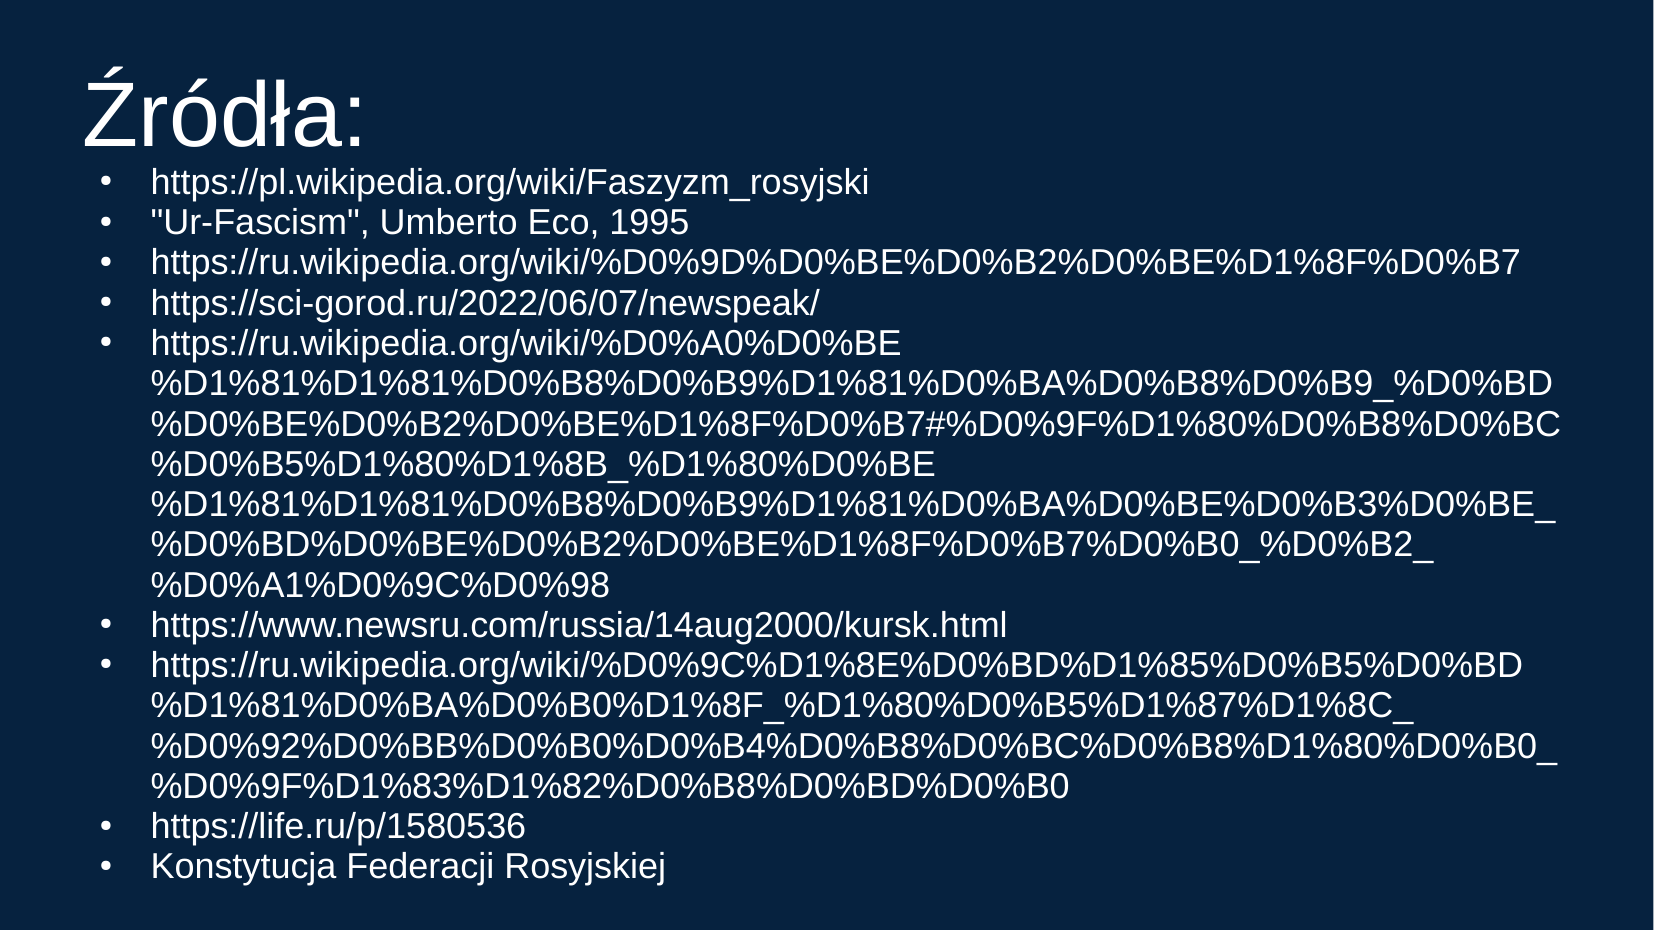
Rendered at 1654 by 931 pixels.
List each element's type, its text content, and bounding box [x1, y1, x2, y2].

list https://pl.wikipedia.org/wiki/Faszyzm_rosyjski "Ur-Fascism", Umberto Eco, 1995 https://ru.wikipedia.org/wiki/%D0%9D%D0%BE%D0%B2%D0%BE%D1%8F%D0%B7 https://sci-gorod.ru/2022/06/07/newspeak/ https://ru.wikipedia.org/wiki/%D0%A0%D0%BE%D1%81%D1%81%D0%B8%D0%B9%D1%81%D0%BA%D0%B8%D0%B9_%D0%BD%D0%BE%D0%B2%D0%BE%D1%8F%D0%B7#%D0%9F%D1%80%D0%B8%D0%BC%D0%B5%D1%80%D1%8B_%D1%80%D0%BE%D1%81%D1%81%D0%B8%D0%B9%D1%81%D0%BA%D0%BE%D0%B3%D0%BE_%D0%BD%D0%BE%D0%B2%D0%BE%D1%8F%D0%B7%D0%B0_%D0%B2_%D0%A1%D0%9C%D0%98 https://www.newsru.com/russia/14aug2000/kursk.html https://ru.wikipedia.org/wiki/%D0%9C%D1%8E%D0%BD%D1%85%D0%B5%D0%BD%D1%81%D0%BA%D0%B0%D1%8F_%D1%80%D0%B5%D1%87%D1%8C_%D0%92%D0%BB%D0%B0%D0%B4%D0%B8%D0%BC%D0%B8%D1%80%D0%B0_%D0%9F%D1%83%D1%82%D0%B8%D0%BD%D0%B0 https://life.ru/p/1580536 Konstytucja Federacji Rosyjskiej [82, 161, 1571, 901]
title Źródła: [82, 37, 1571, 161]
